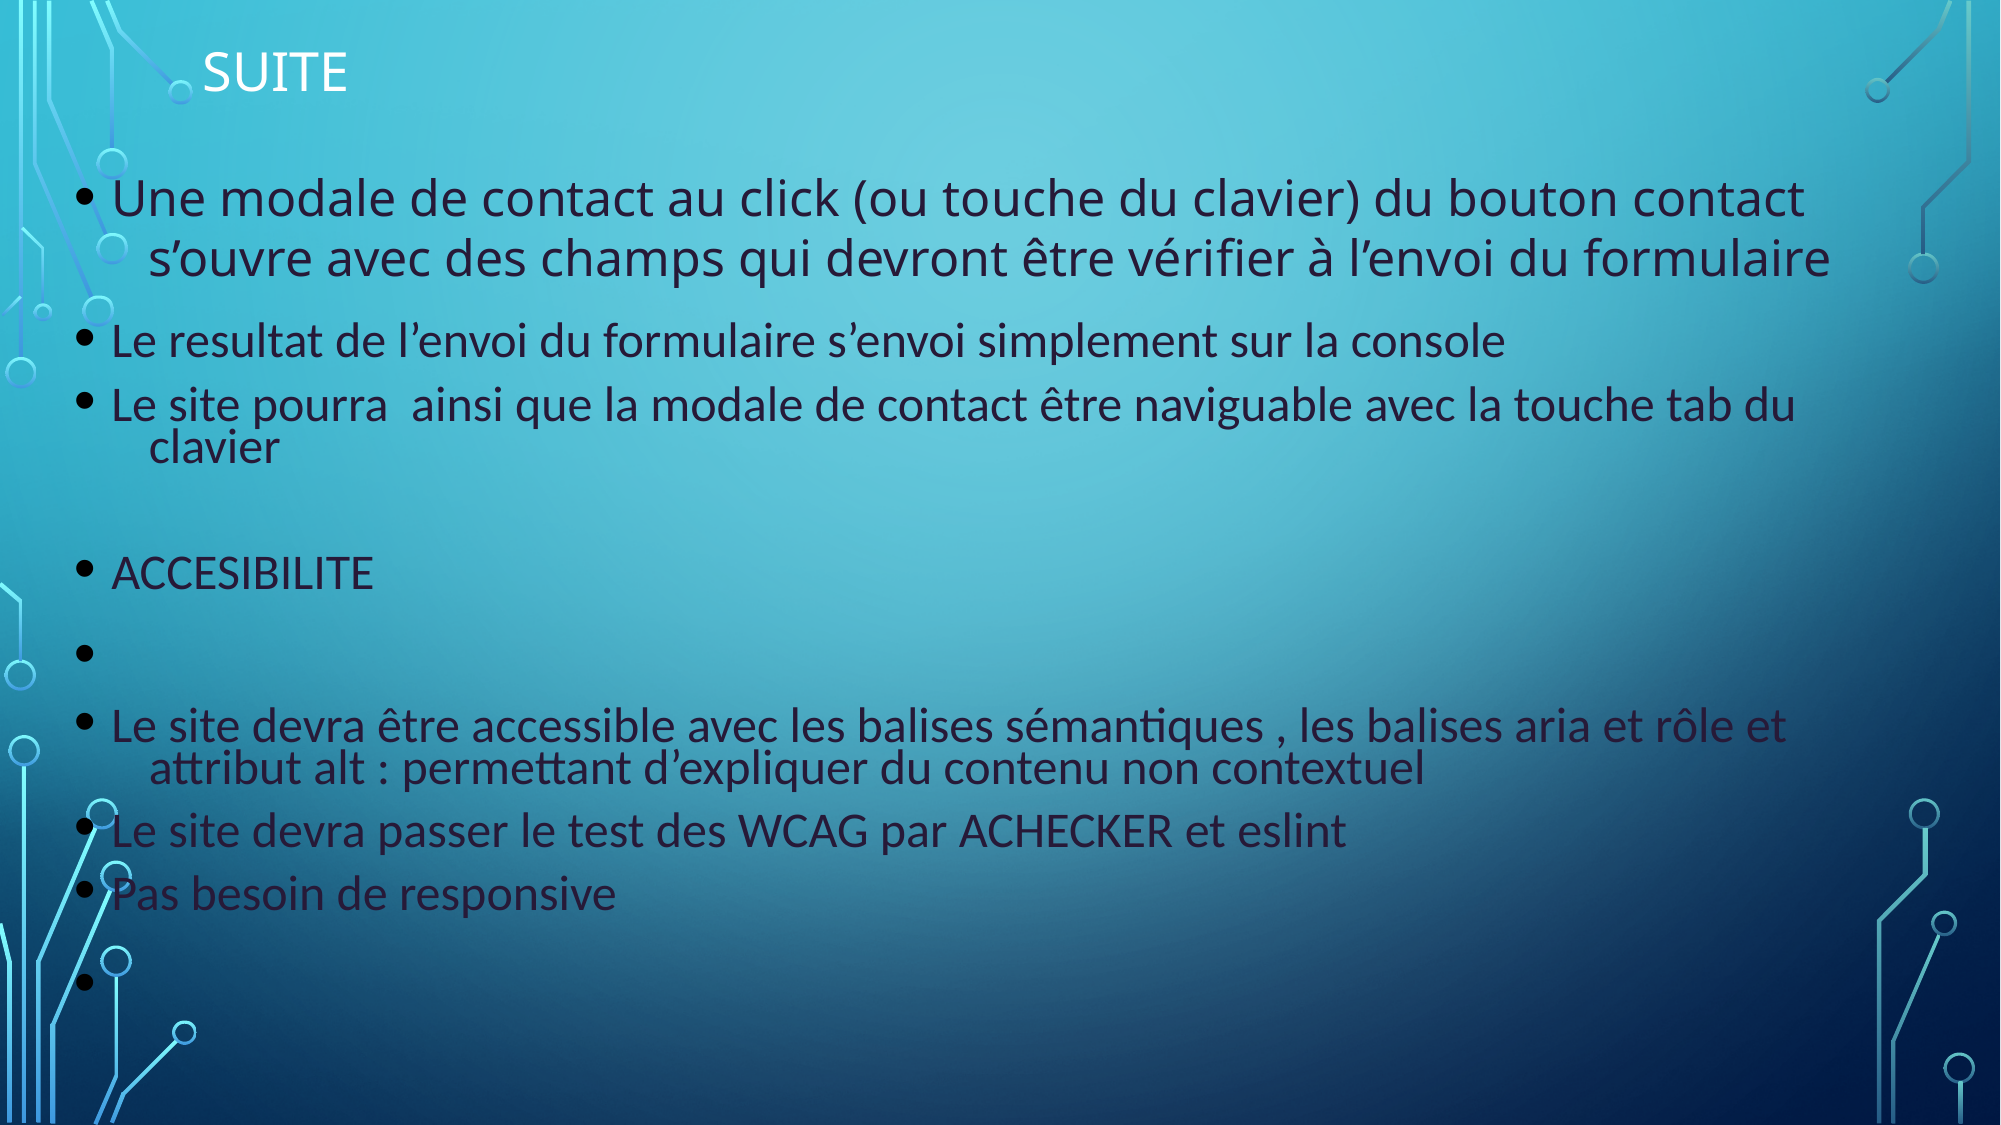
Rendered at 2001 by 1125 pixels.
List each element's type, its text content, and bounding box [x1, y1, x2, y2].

list Une modale de contact au click (ou touche du clavier) du bouton contact s’ouvre avec des champs qui devront être vérifier à l’envoi du formulaire Le resultat de l’envoi du formulaire s’envoi simplement sur la console Le site pourra ainsi que la modale de contact être naviguable avec la touche tab du clavier ACCESIBILITE Le site devra être accessible avec les balises sémantiques , les balises aria et rôle et attribut alt : permettant d’expliquer du contenu non contextuel Le site devra passer le test des WCAG par ACHECKER et eslint Pas besoin de responsive [58, 158, 1942, 1067]
title SUITE [187, 37, 1813, 111]
